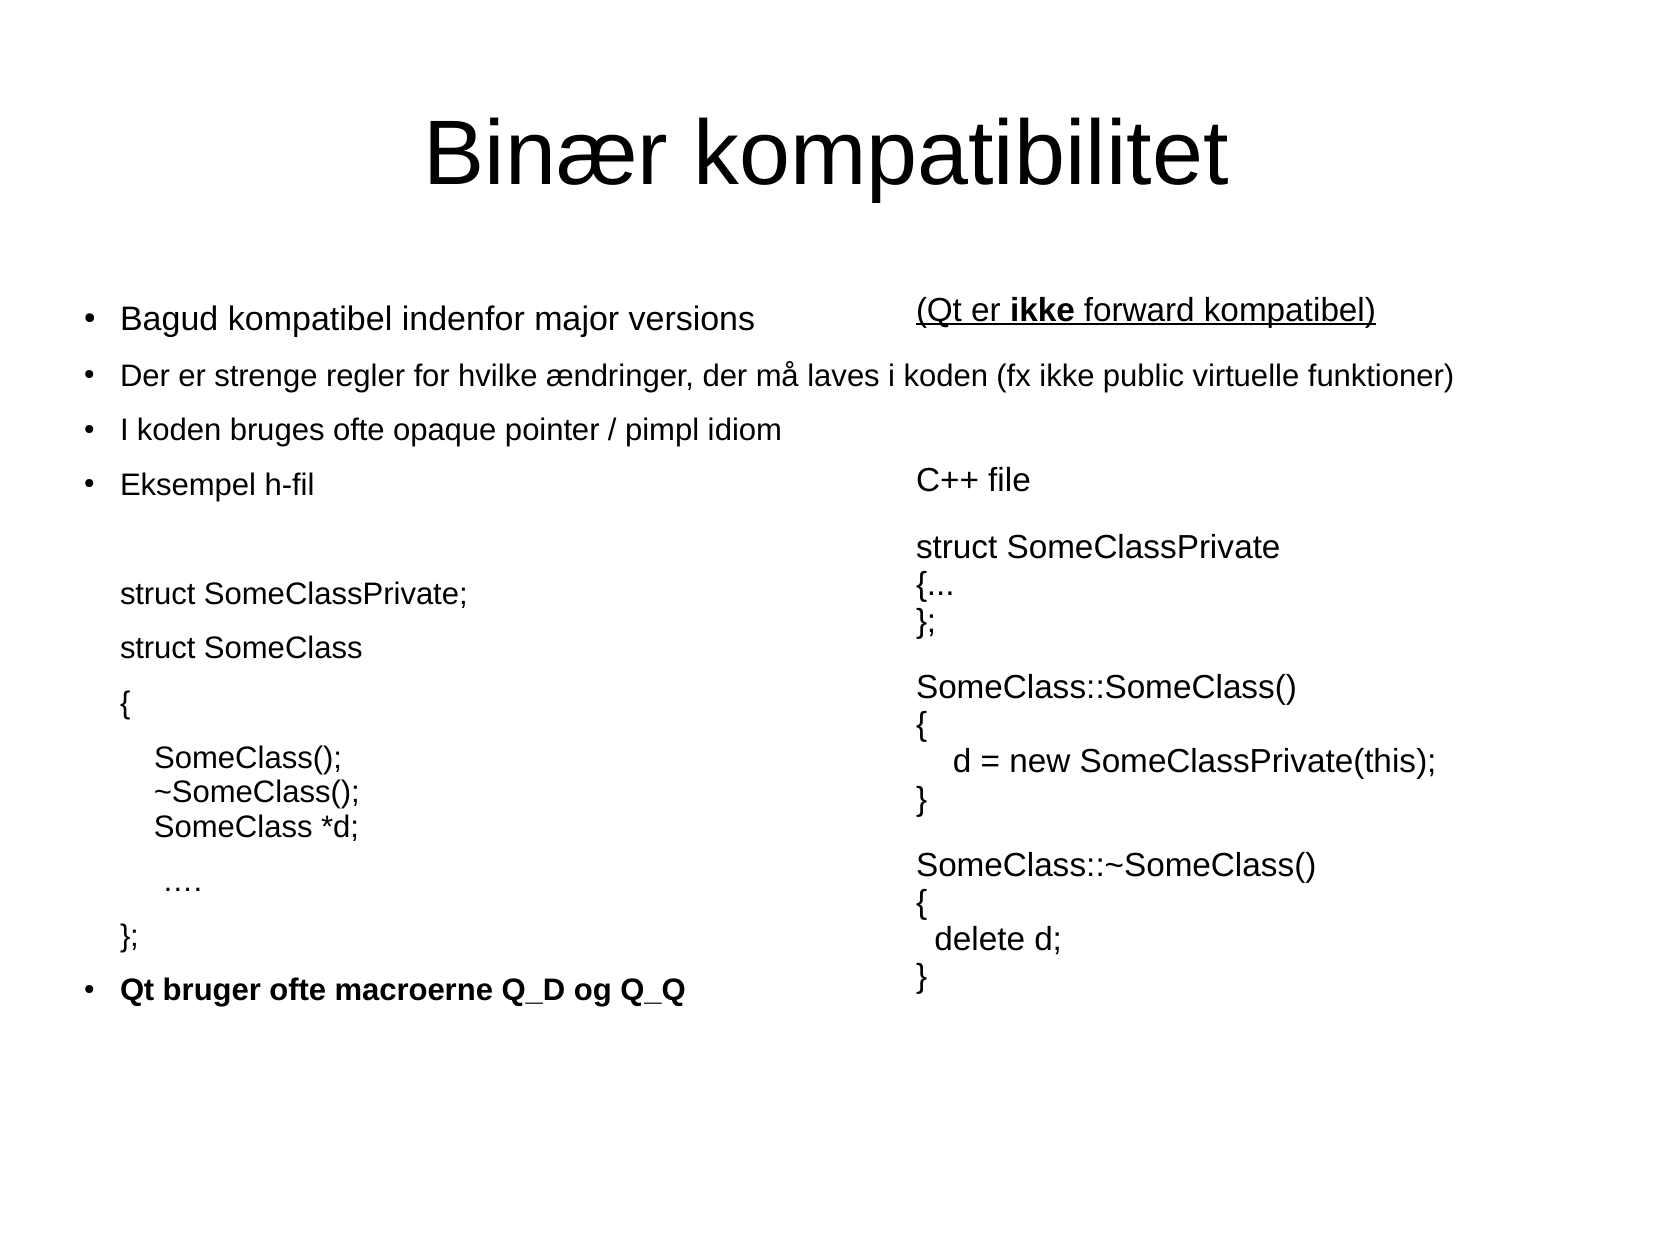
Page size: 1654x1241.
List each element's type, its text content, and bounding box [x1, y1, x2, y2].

title Binær kompatibilitet [82, 49, 1571, 257]
list Bagud kompatibel indenfor major versions Der er strenge regler for hvilke ændringer, der må laves i koden (fx ikke public virtuelle funktioner) I koden bruges ofte opaque pointer / pimpl idiom Eksempel h-fil struct SomeClassPrivate; struct SomeClass { SomeClass(); ~SomeClass(); SomeClass *d; …. }; Qt bruger ofte macroerne Q_D og Q_Q [71, 300, 1561, 1020]
list (Qt er ikke forward kompatibel) C++ file struct SomeClassPrivate {... }; SomeClass::SomeClass() { d = new SomeClassPrivate(this); } SomeClass::~SomeClass() { delete d; } [845, 225, 1572, 1010]
